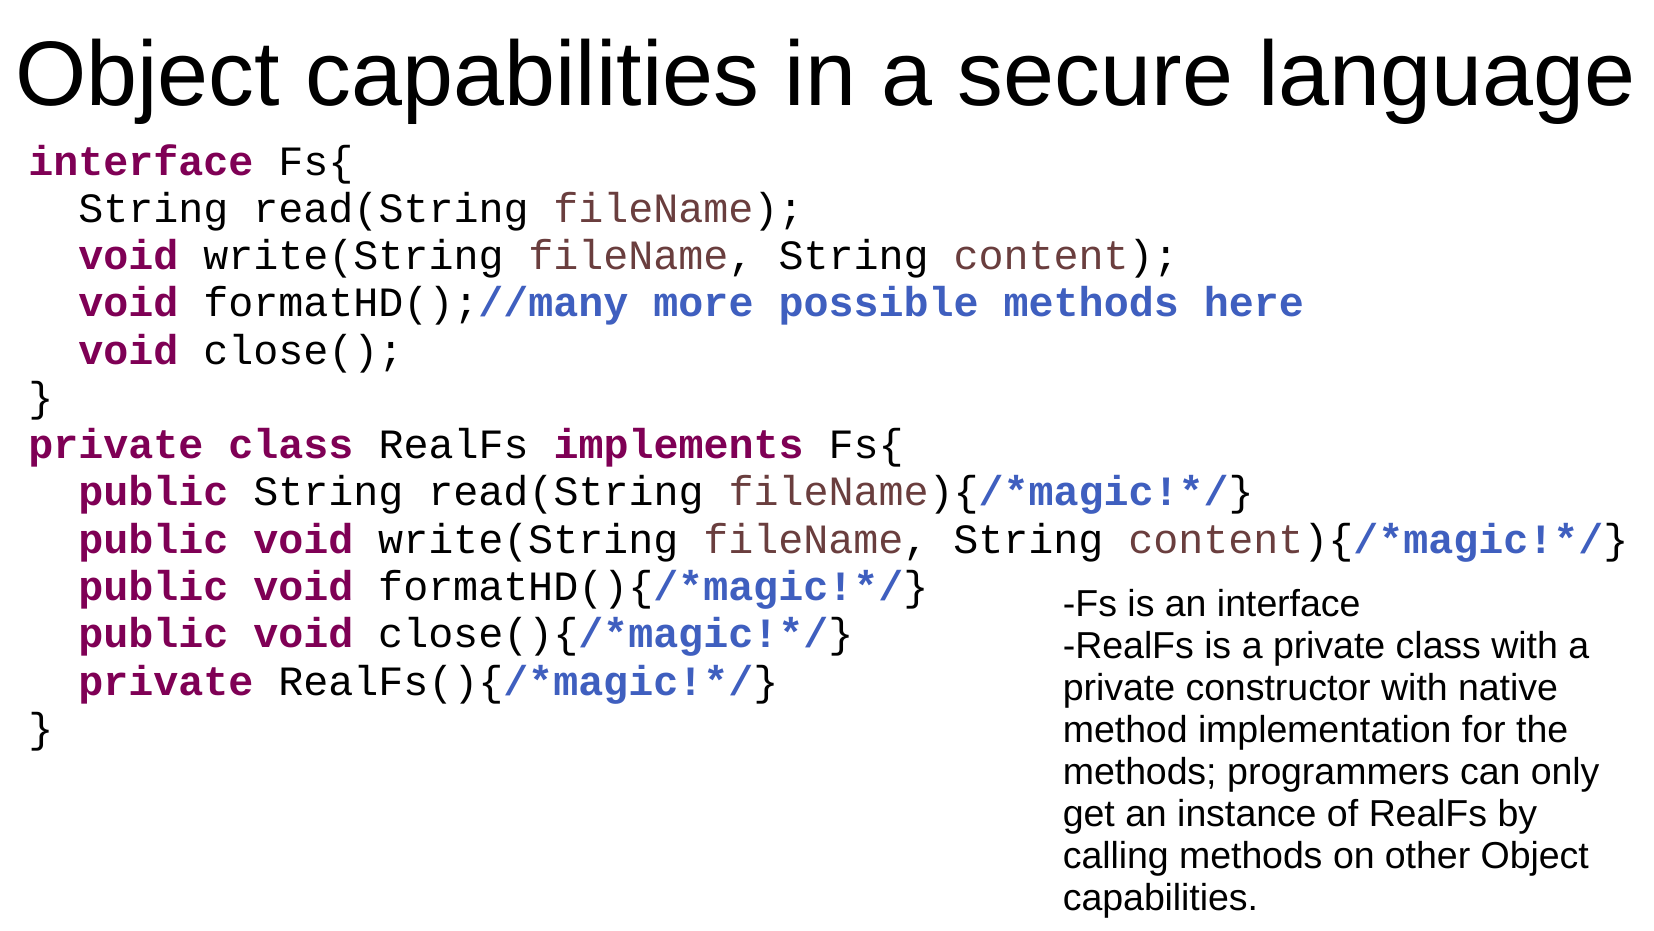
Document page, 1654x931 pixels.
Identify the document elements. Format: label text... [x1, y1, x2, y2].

title -Fs is an interface -RealFs is a private class with a private constructor with native method implementation for the methods; programmers can only get an instance of RealFs by calling methods on other Object capabilities. [1062, 578, 1625, 922]
title Object capabilities in a secure language [11, 0, 1642, 176]
text_box interface Fs{ String read(String fileName); void write(String fileName, String content); void formatHD();//many more possible methods here void close(); } private class RealFs implements Fs{ public String read(String fileName){/*magic!*/} public void write(String fileName, String content){/*magic!*/} public void formatHD(){/*magic!*/} public void close(){/*magic!*/} private RealFs(){/*magic!*/} } [13, 133, 1654, 886]
